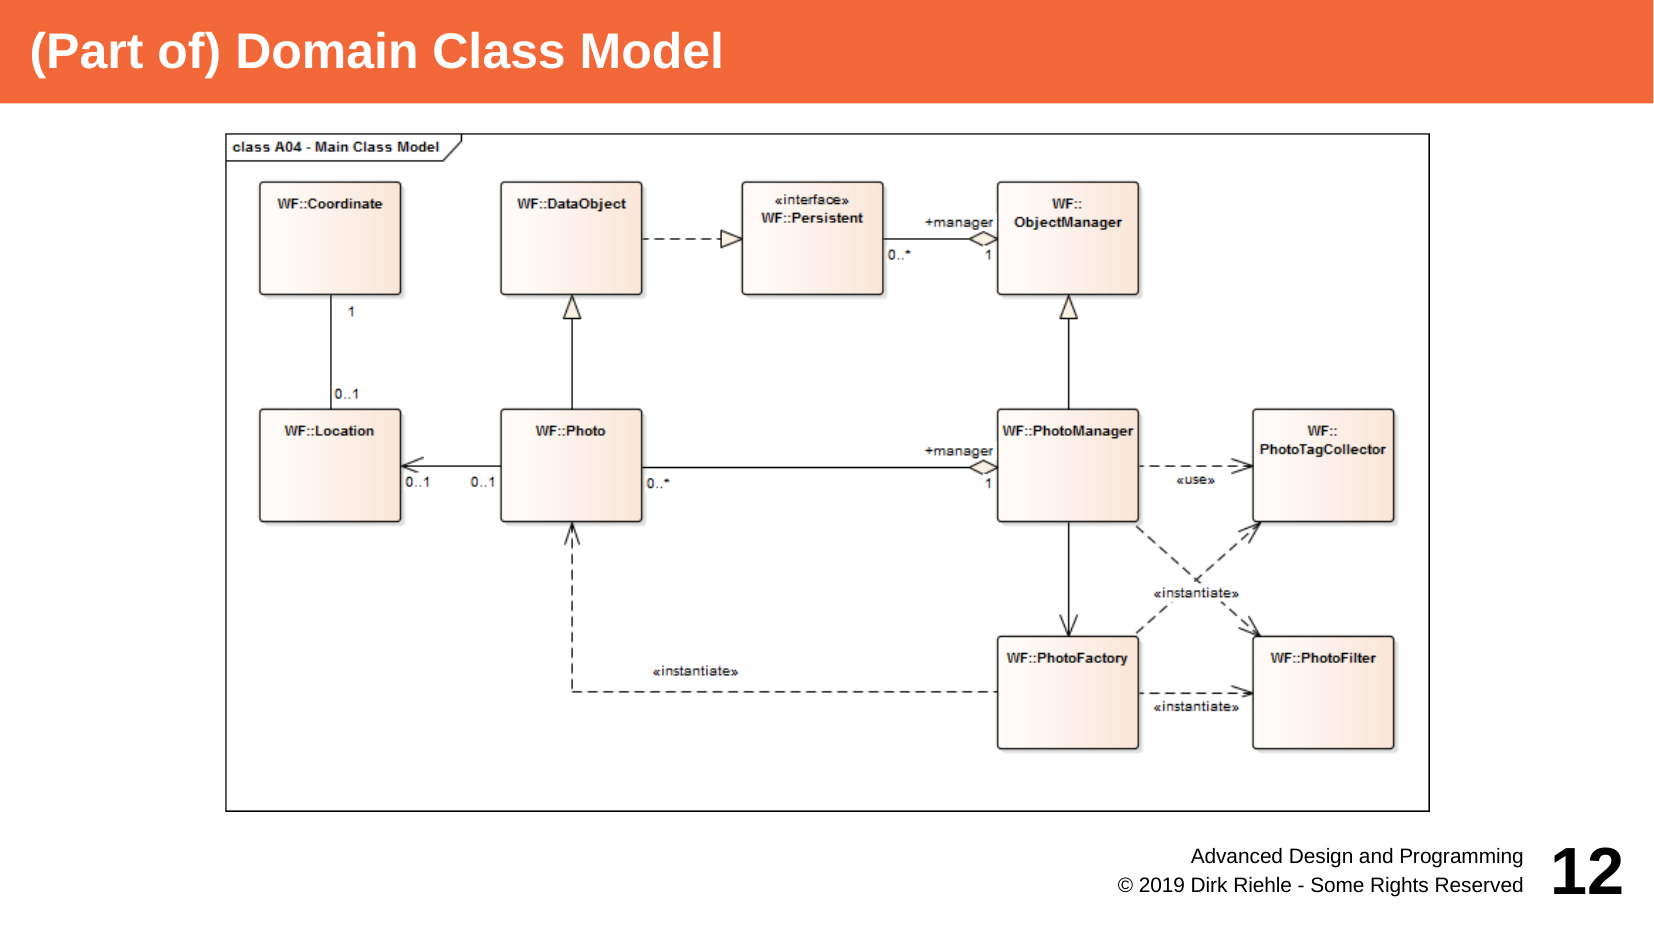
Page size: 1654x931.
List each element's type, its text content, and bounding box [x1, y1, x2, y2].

title (Part of) Domain Class Model [0, 0, 1654, 104]
picture [224, 132, 1430, 813]
